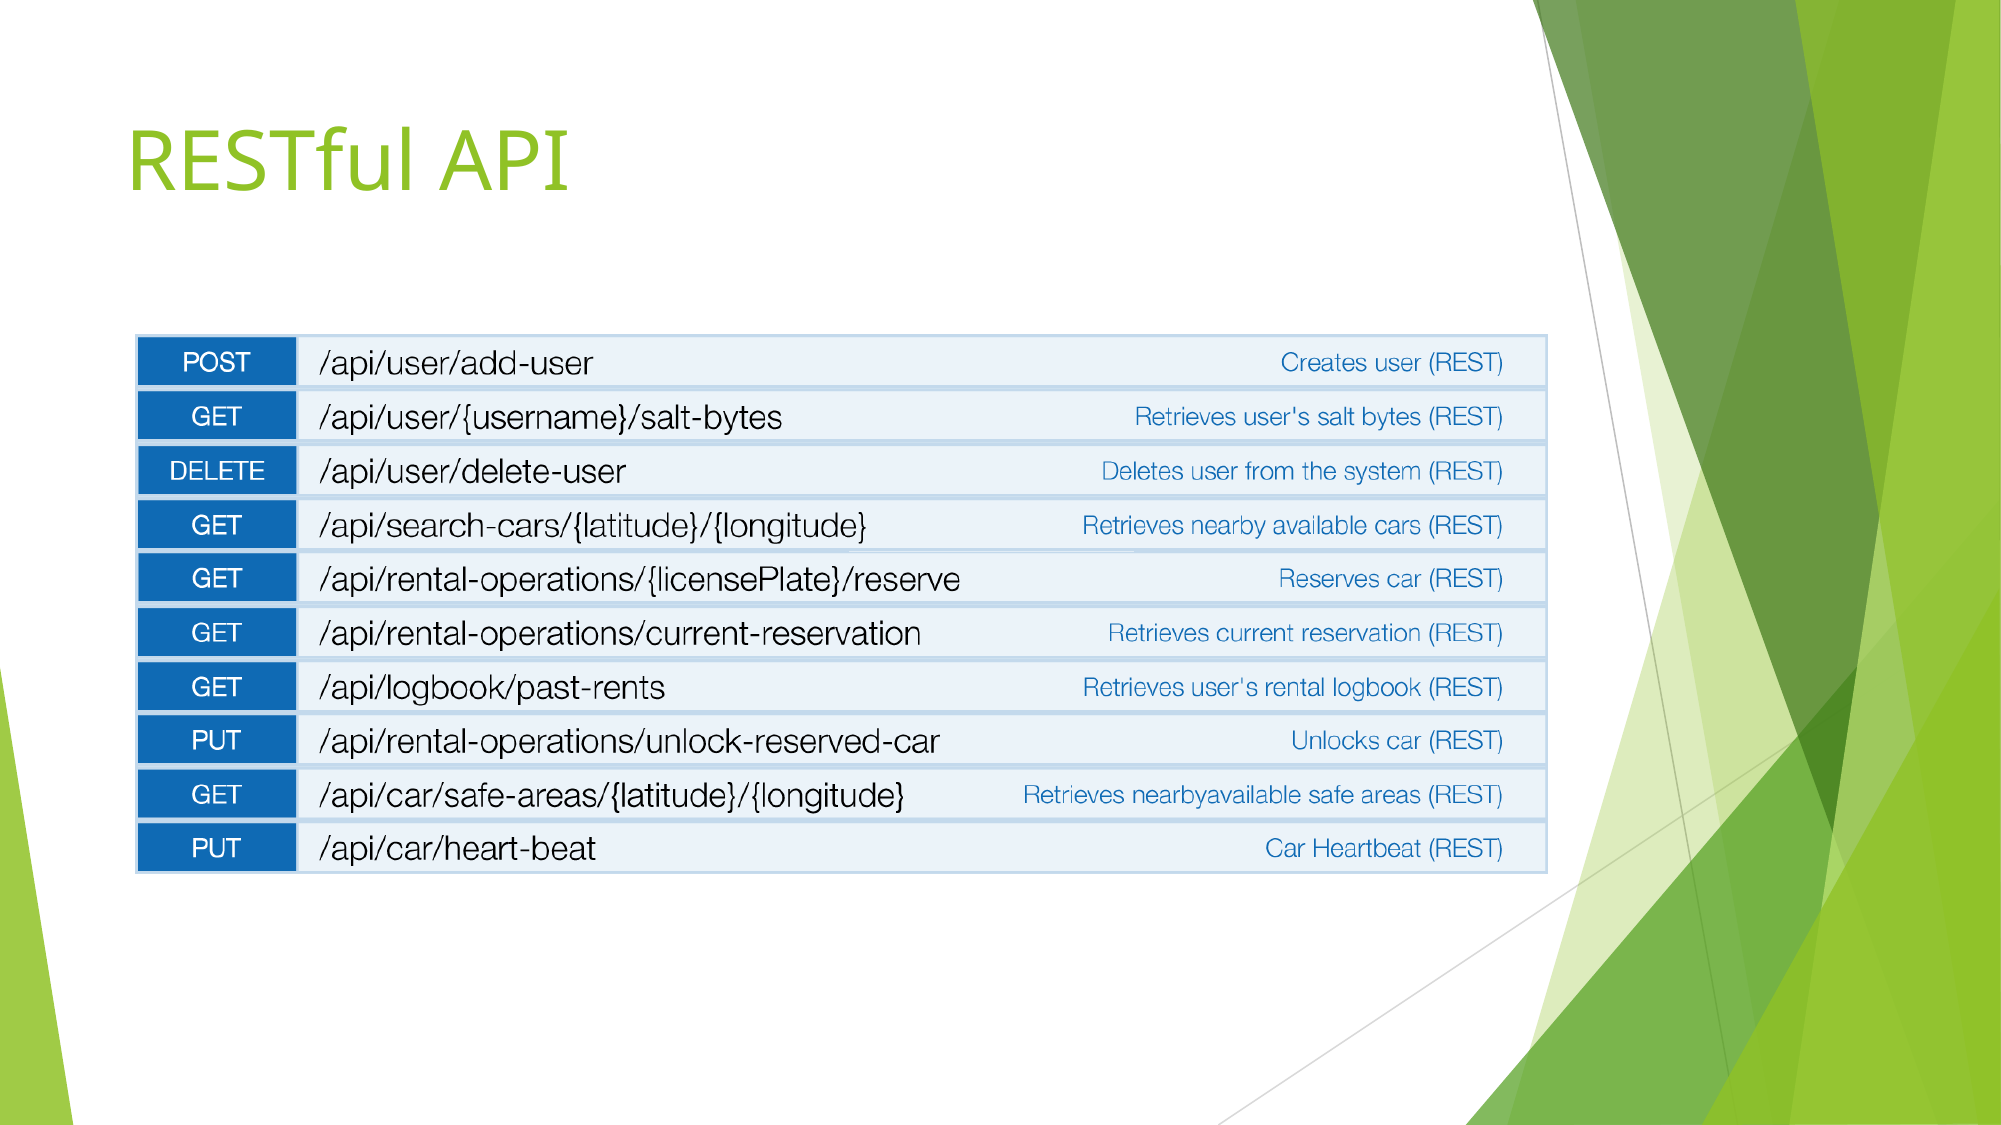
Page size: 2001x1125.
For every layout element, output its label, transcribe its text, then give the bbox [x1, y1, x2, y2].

title RESTful API [111, 99, 1522, 317]
picture [135, 334, 1548, 875]
